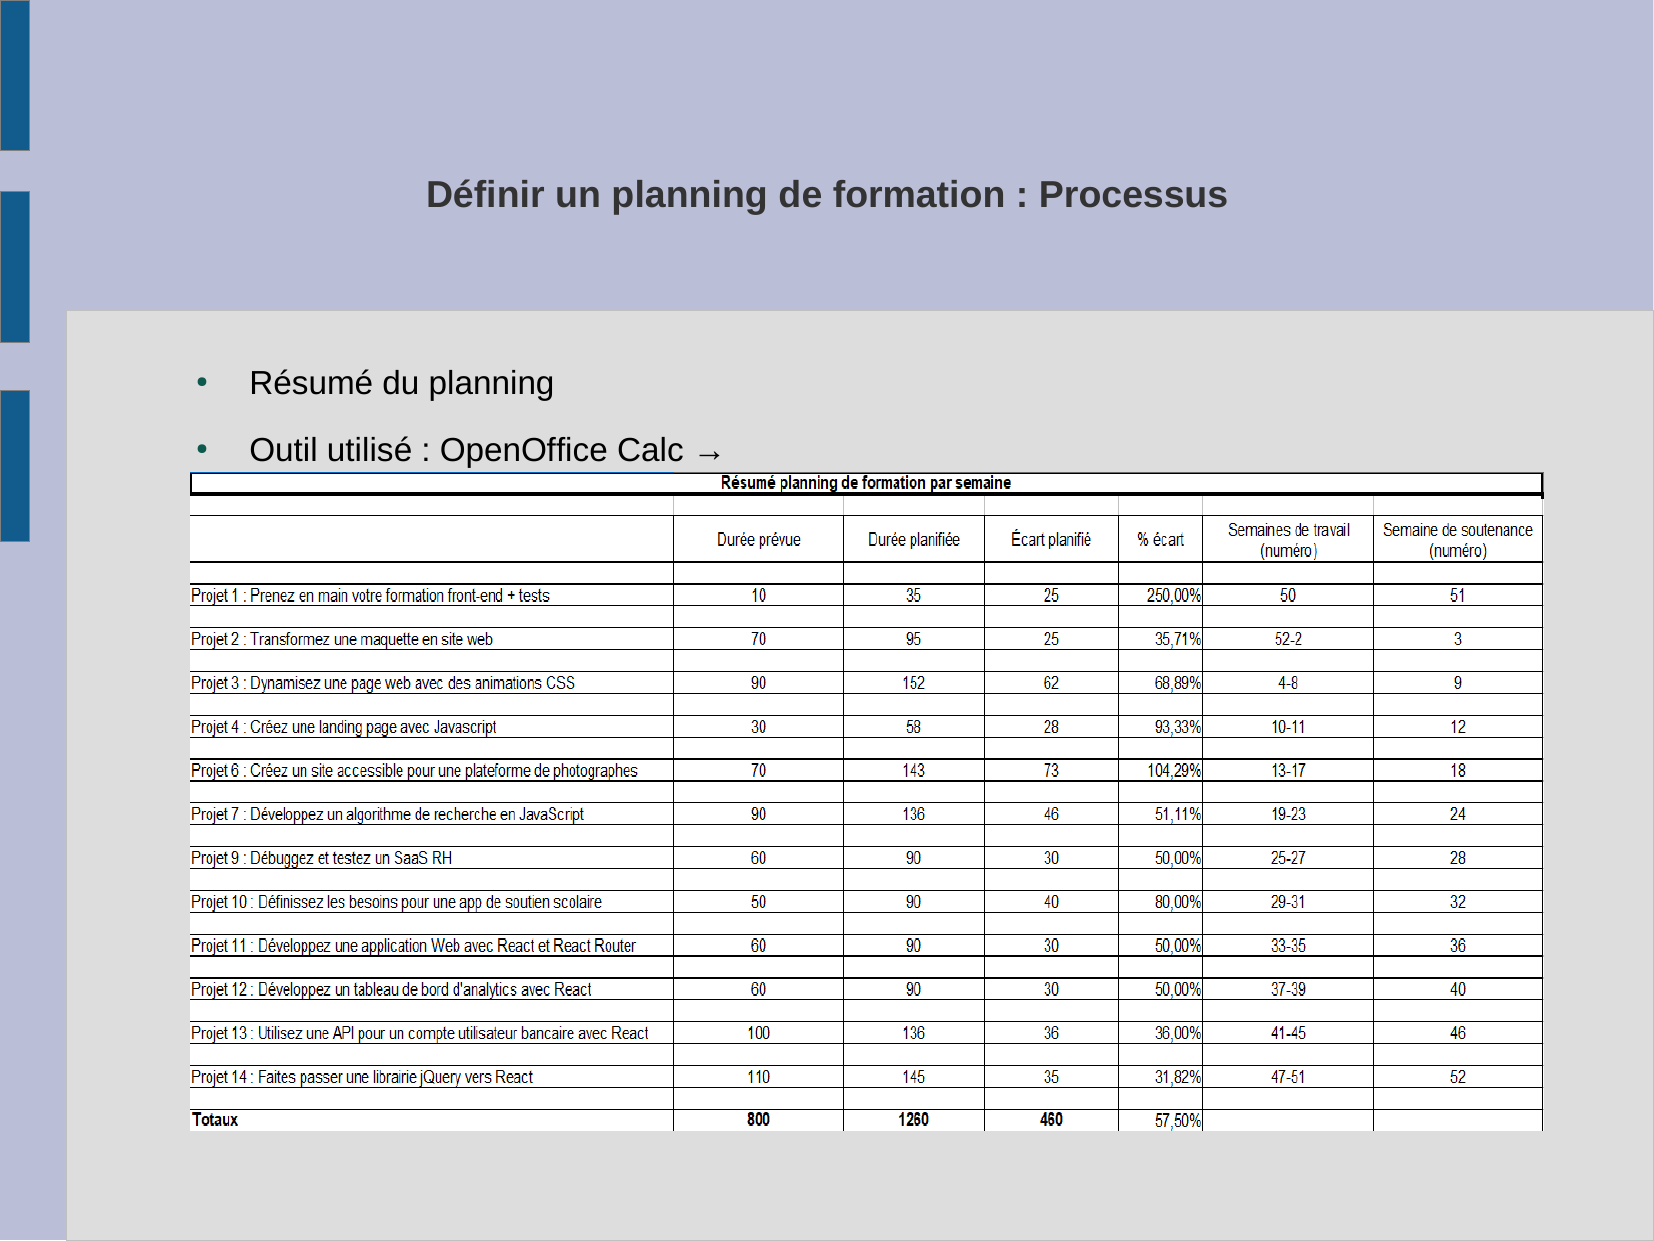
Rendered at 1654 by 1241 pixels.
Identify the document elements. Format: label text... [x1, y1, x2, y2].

picture [190, 472, 1544, 1131]
list Résumé du planning Outil utilisé : OpenOffice Calc → [178, 364, 1570, 1147]
title Définir un planning de formation : Processus [121, 91, 1534, 299]
